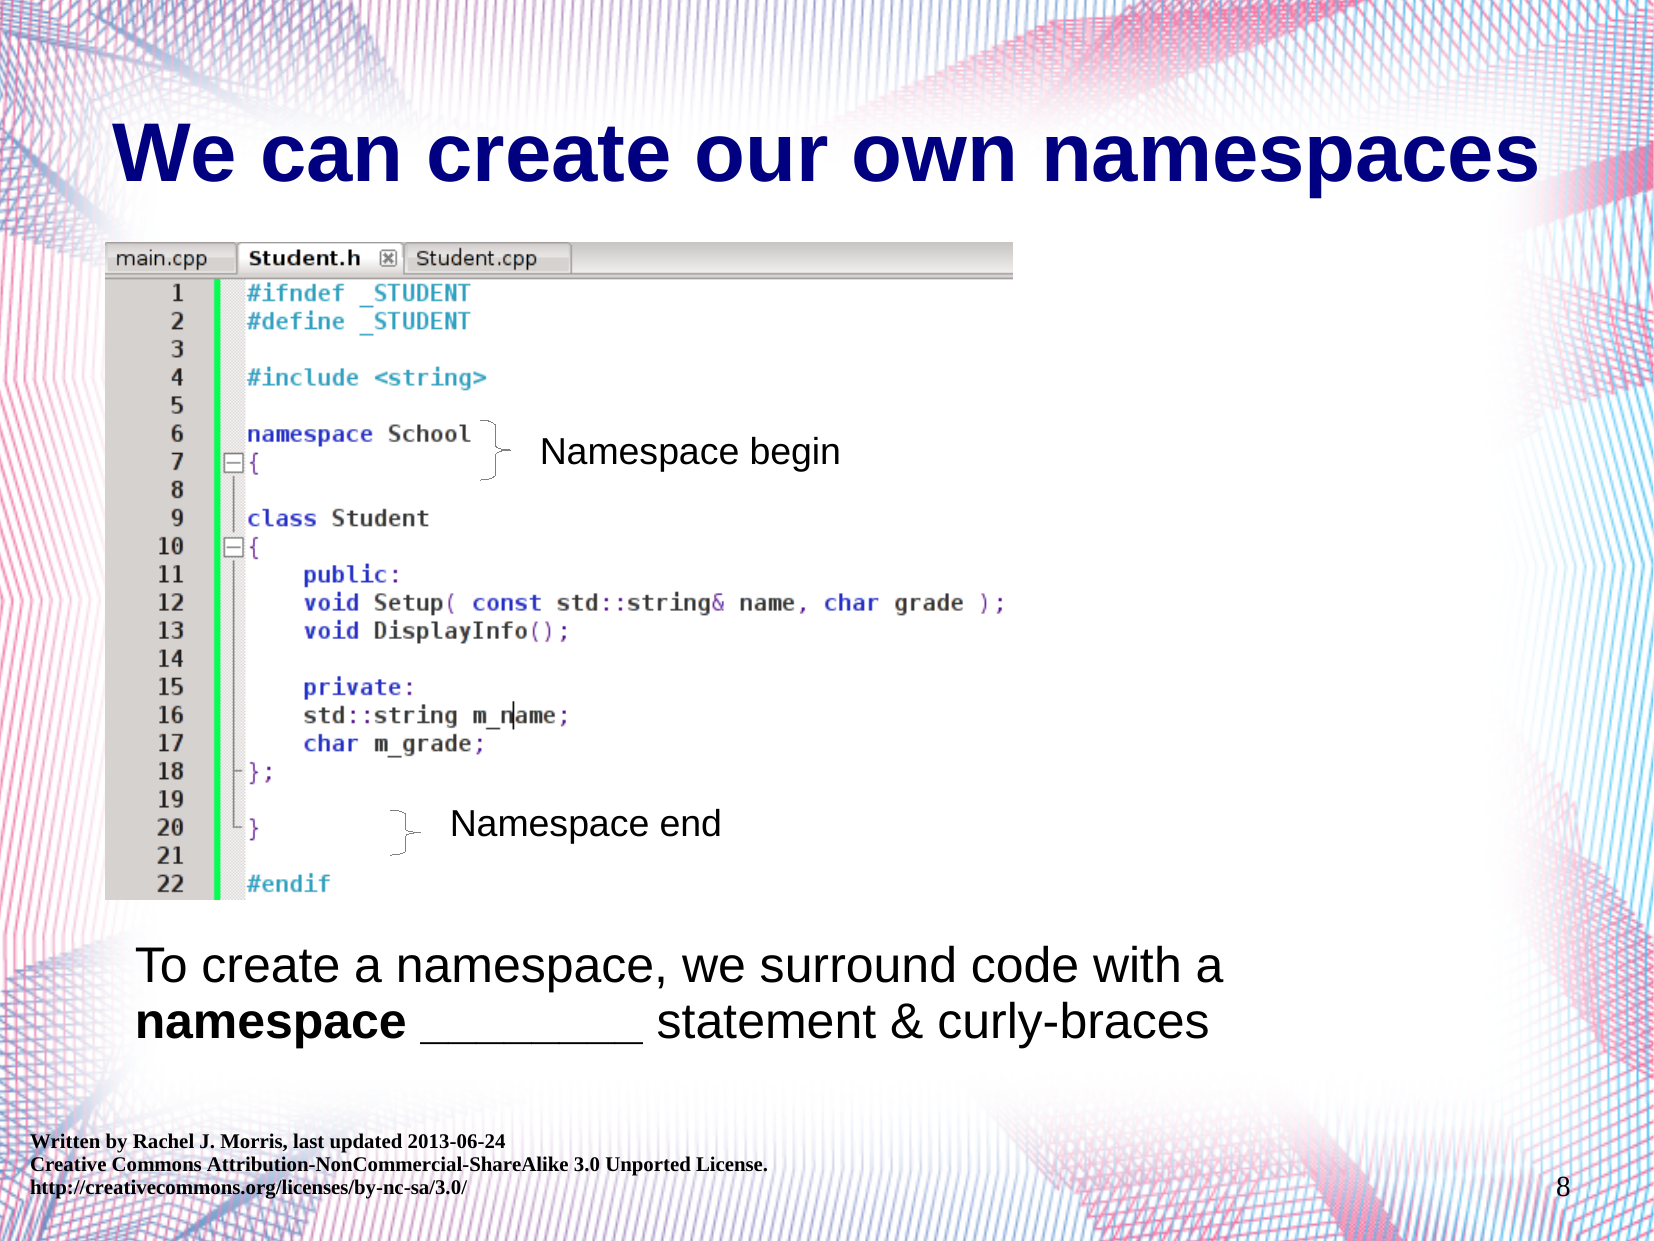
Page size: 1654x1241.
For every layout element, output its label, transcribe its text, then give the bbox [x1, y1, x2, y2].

text_box Namespace end [435, 795, 781, 852]
text_box Namespace begin [525, 423, 916, 481]
title We can create our own namespaces [82, 49, 1571, 257]
text_box To create a namespace, we surround code with a namespace ________ statement & curly-braces [120, 930, 1456, 1057]
picture [0, 0, 1654, 1241]
